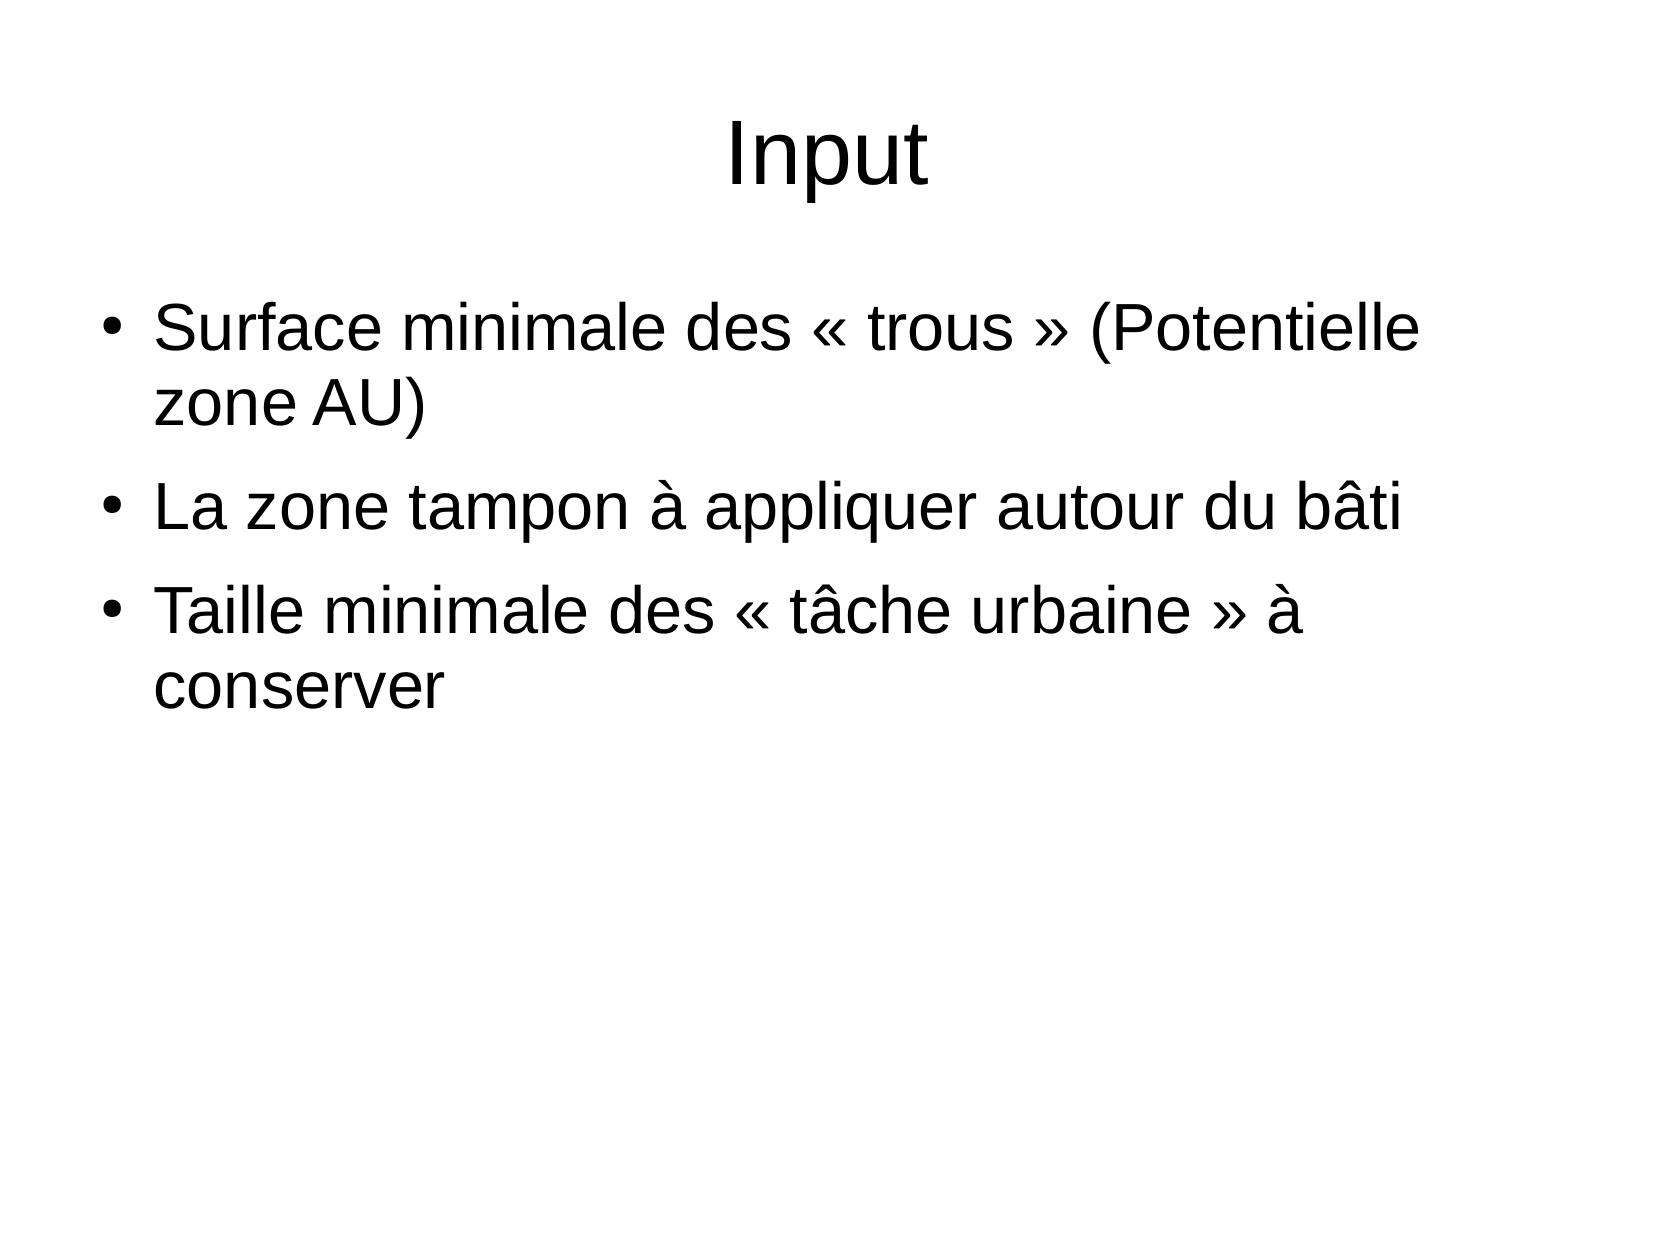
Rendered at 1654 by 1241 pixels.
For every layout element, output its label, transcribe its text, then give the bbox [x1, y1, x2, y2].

list Surface minimale des « trous » (Potentielle zone AU) La zone tampon à appliquer autour du bâti Taille minimale des « tâche urbaine » à conserver [82, 290, 1571, 1010]
title Input [82, 49, 1571, 257]
